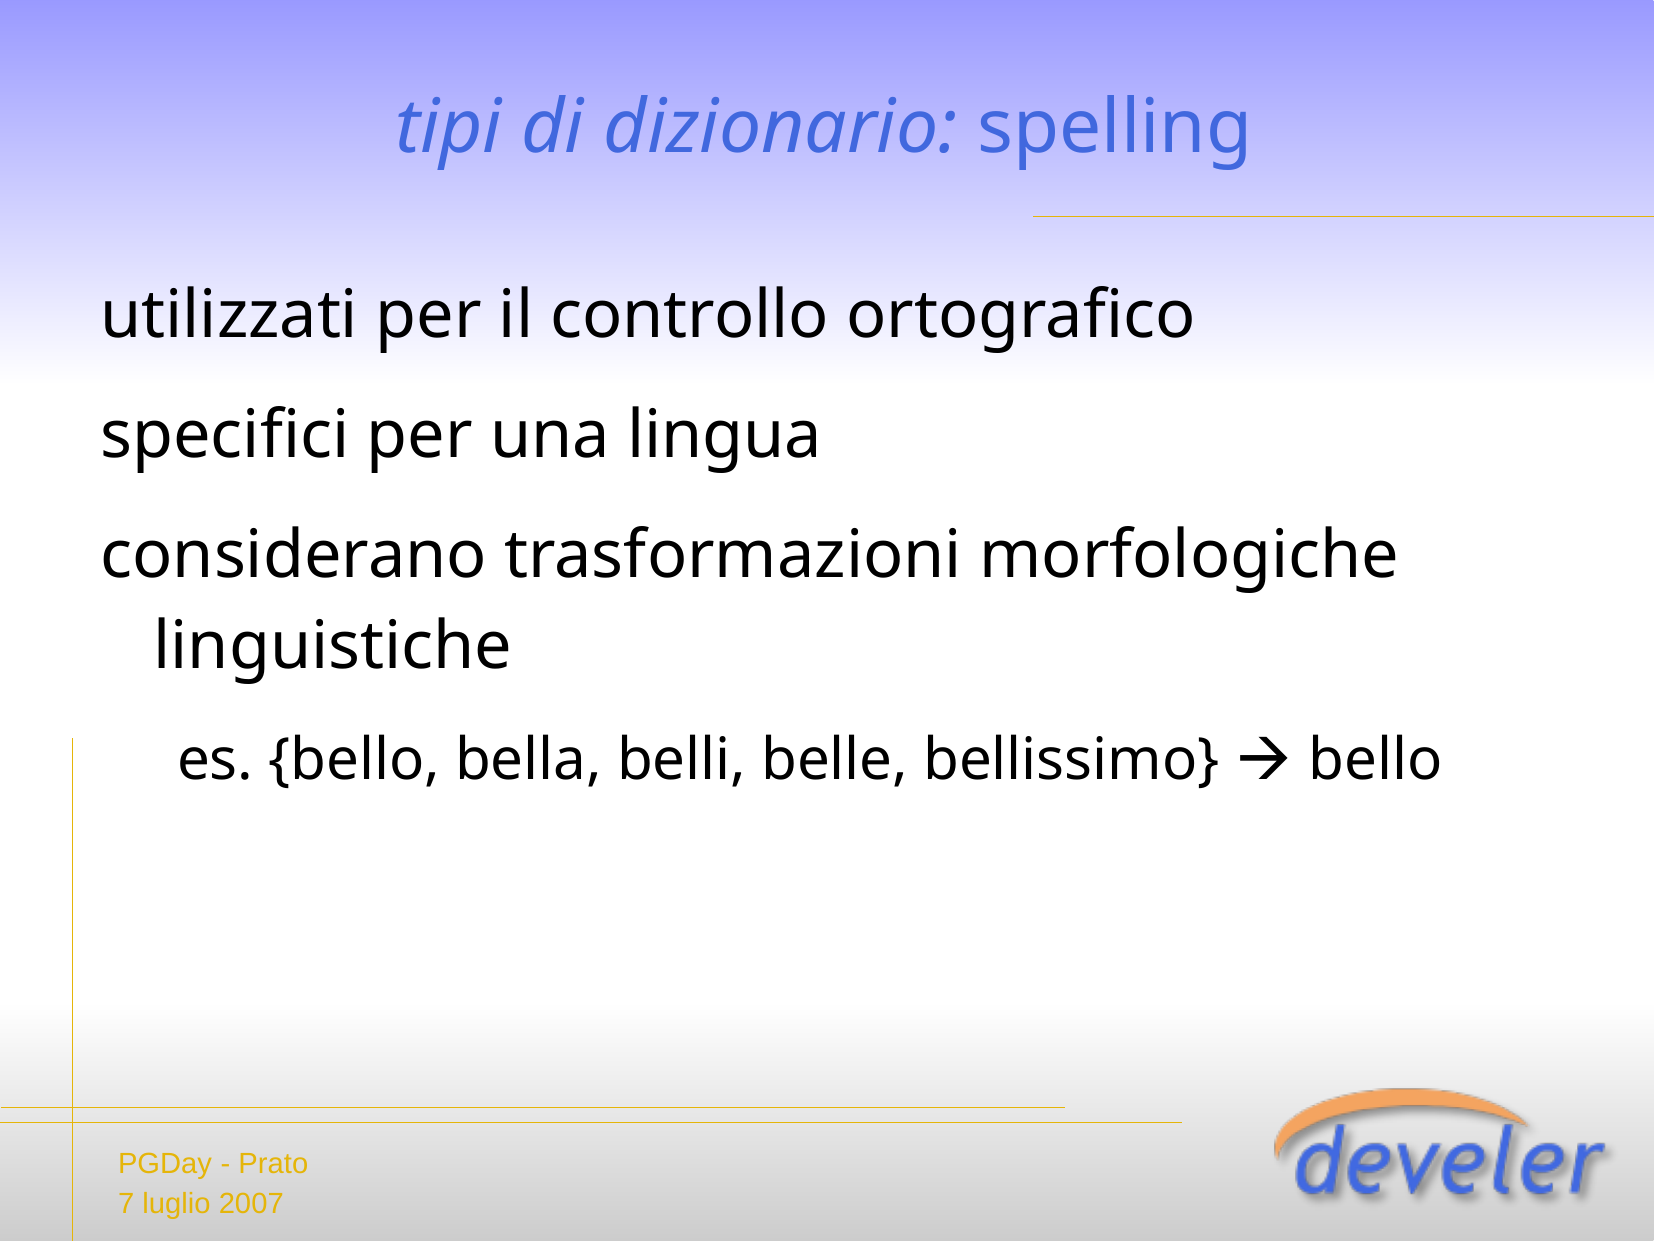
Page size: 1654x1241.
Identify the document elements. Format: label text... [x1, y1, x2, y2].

list utilizzati per il controllo ortografico specifici per una lingua considerano trasformazioni morfologiche linguistiche es. {bello, bella, belli, belle, bellissimo}  bello [82, 265, 1571, 1093]
picture [1269, 1083, 1622, 1211]
title tipi di dizionario: spelling [82, 29, 1565, 217]
